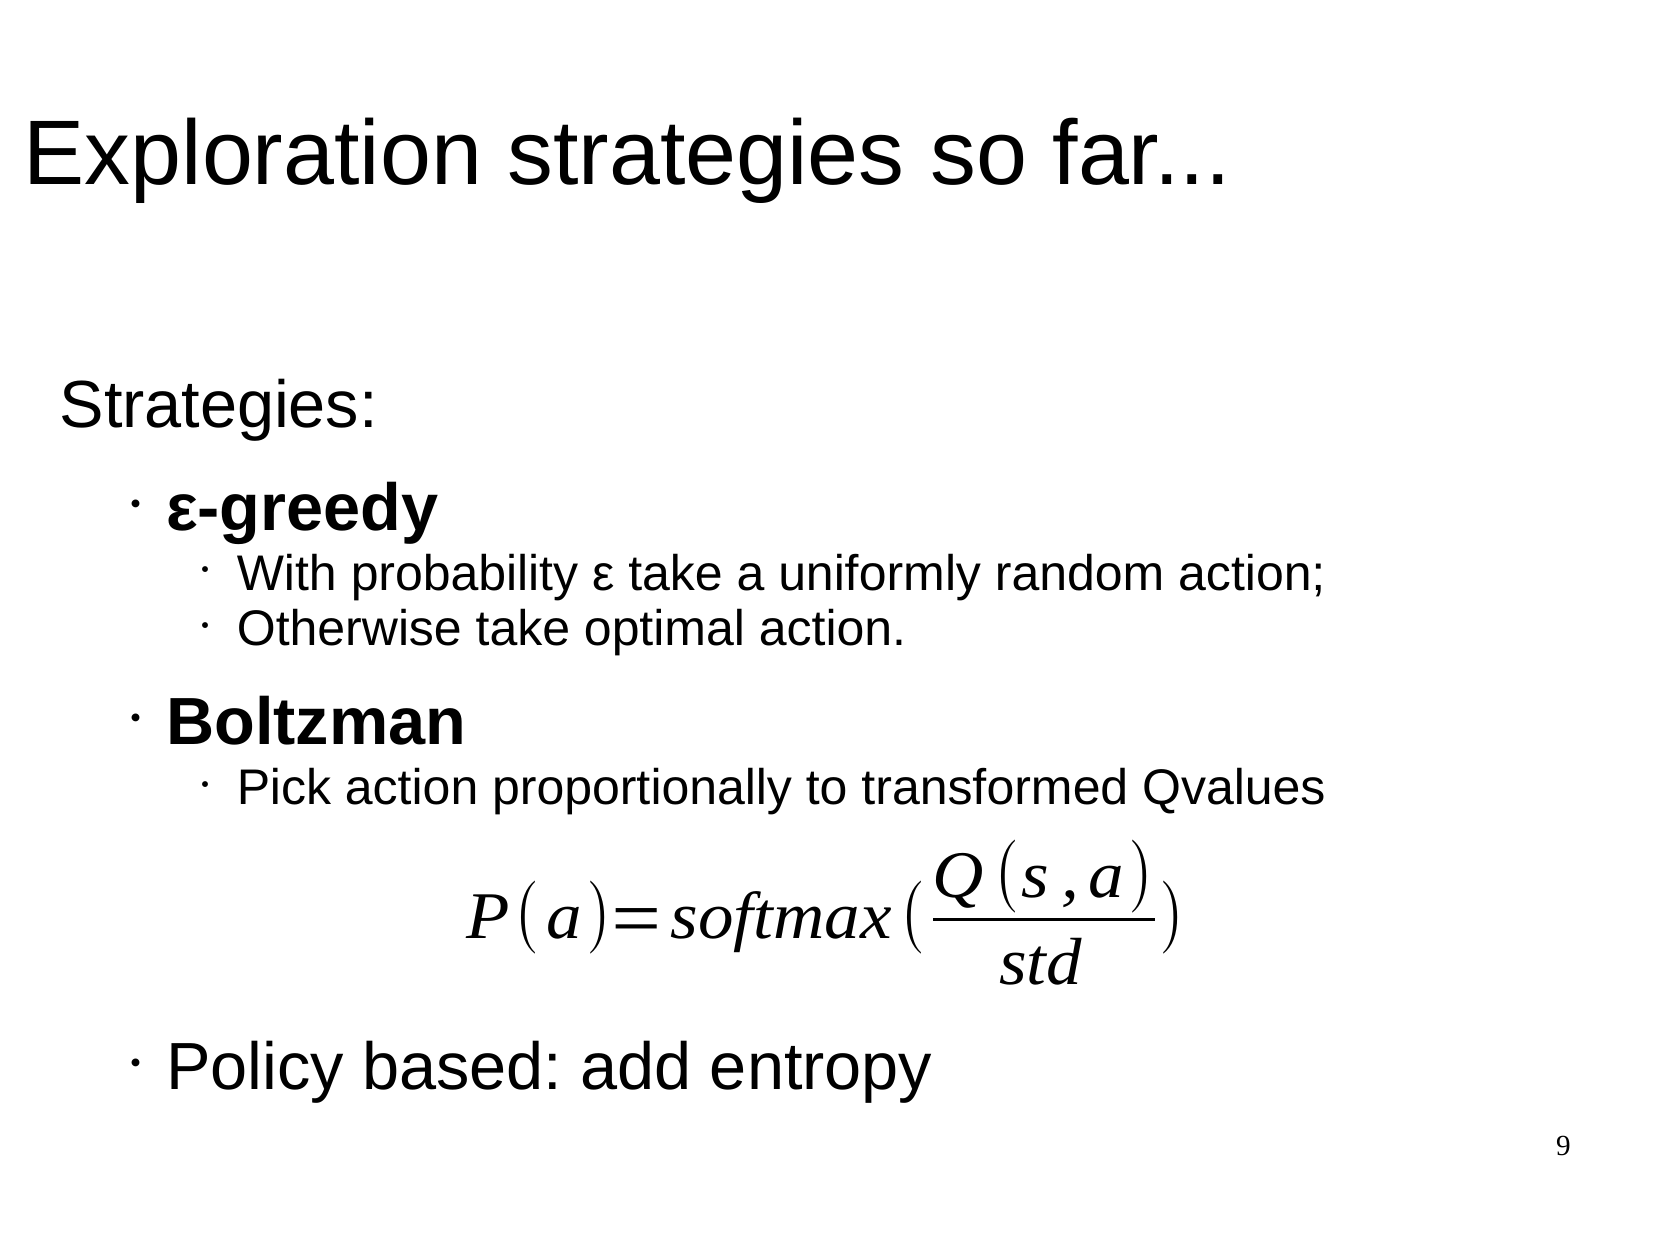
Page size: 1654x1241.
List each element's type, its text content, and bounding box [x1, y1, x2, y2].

title Exploration strategies so far... [23, 49, 1512, 257]
chart [444, 834, 1201, 1000]
text_box Strategies: ε-greedy With probability ε take a uniformly random action; Otherwise take optimal action. Boltzman Pick action proportionally to transformed Qvalues Policy based: add entropy [45, 285, 1606, 1115]
